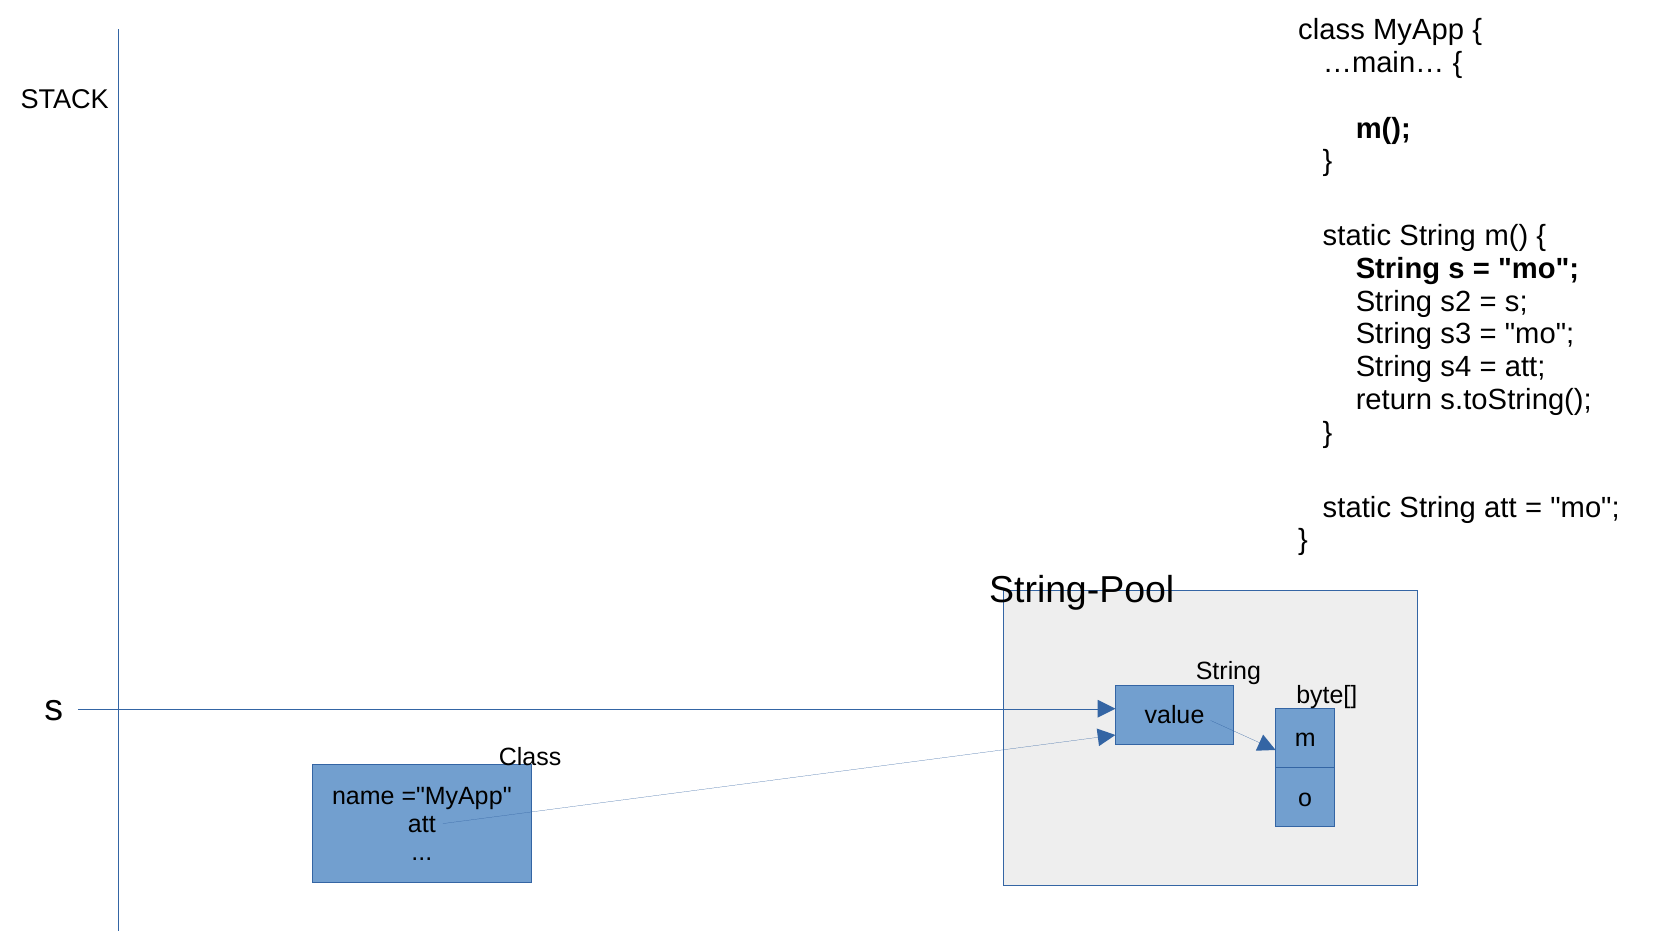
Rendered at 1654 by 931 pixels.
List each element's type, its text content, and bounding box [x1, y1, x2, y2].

text_box [1003, 710, 1115, 749]
text_box s [29, 679, 78, 736]
text_box STACK [5, 76, 124, 122]
text_box String-Pool [974, 561, 1190, 618]
text_box [1003, 590, 1418, 886]
text_box byte[] [1281, 673, 1373, 717]
text_box class MyApp { …main… { m(); } static String m() { String s = "mo"; String s2 = s; String s3 = "mo"; String s4 = att; return s.toString(); } static String att = "mo"; } [1283, 5, 1631, 561]
text_box Class [484, 735, 577, 779]
text_box value [1115, 685, 1234, 745]
text_box name ="MyApp" att ... [312, 764, 532, 883]
text_box String [1181, 649, 1277, 693]
text_box o [1275, 767, 1335, 827]
text_box m [1275, 708, 1335, 767]
